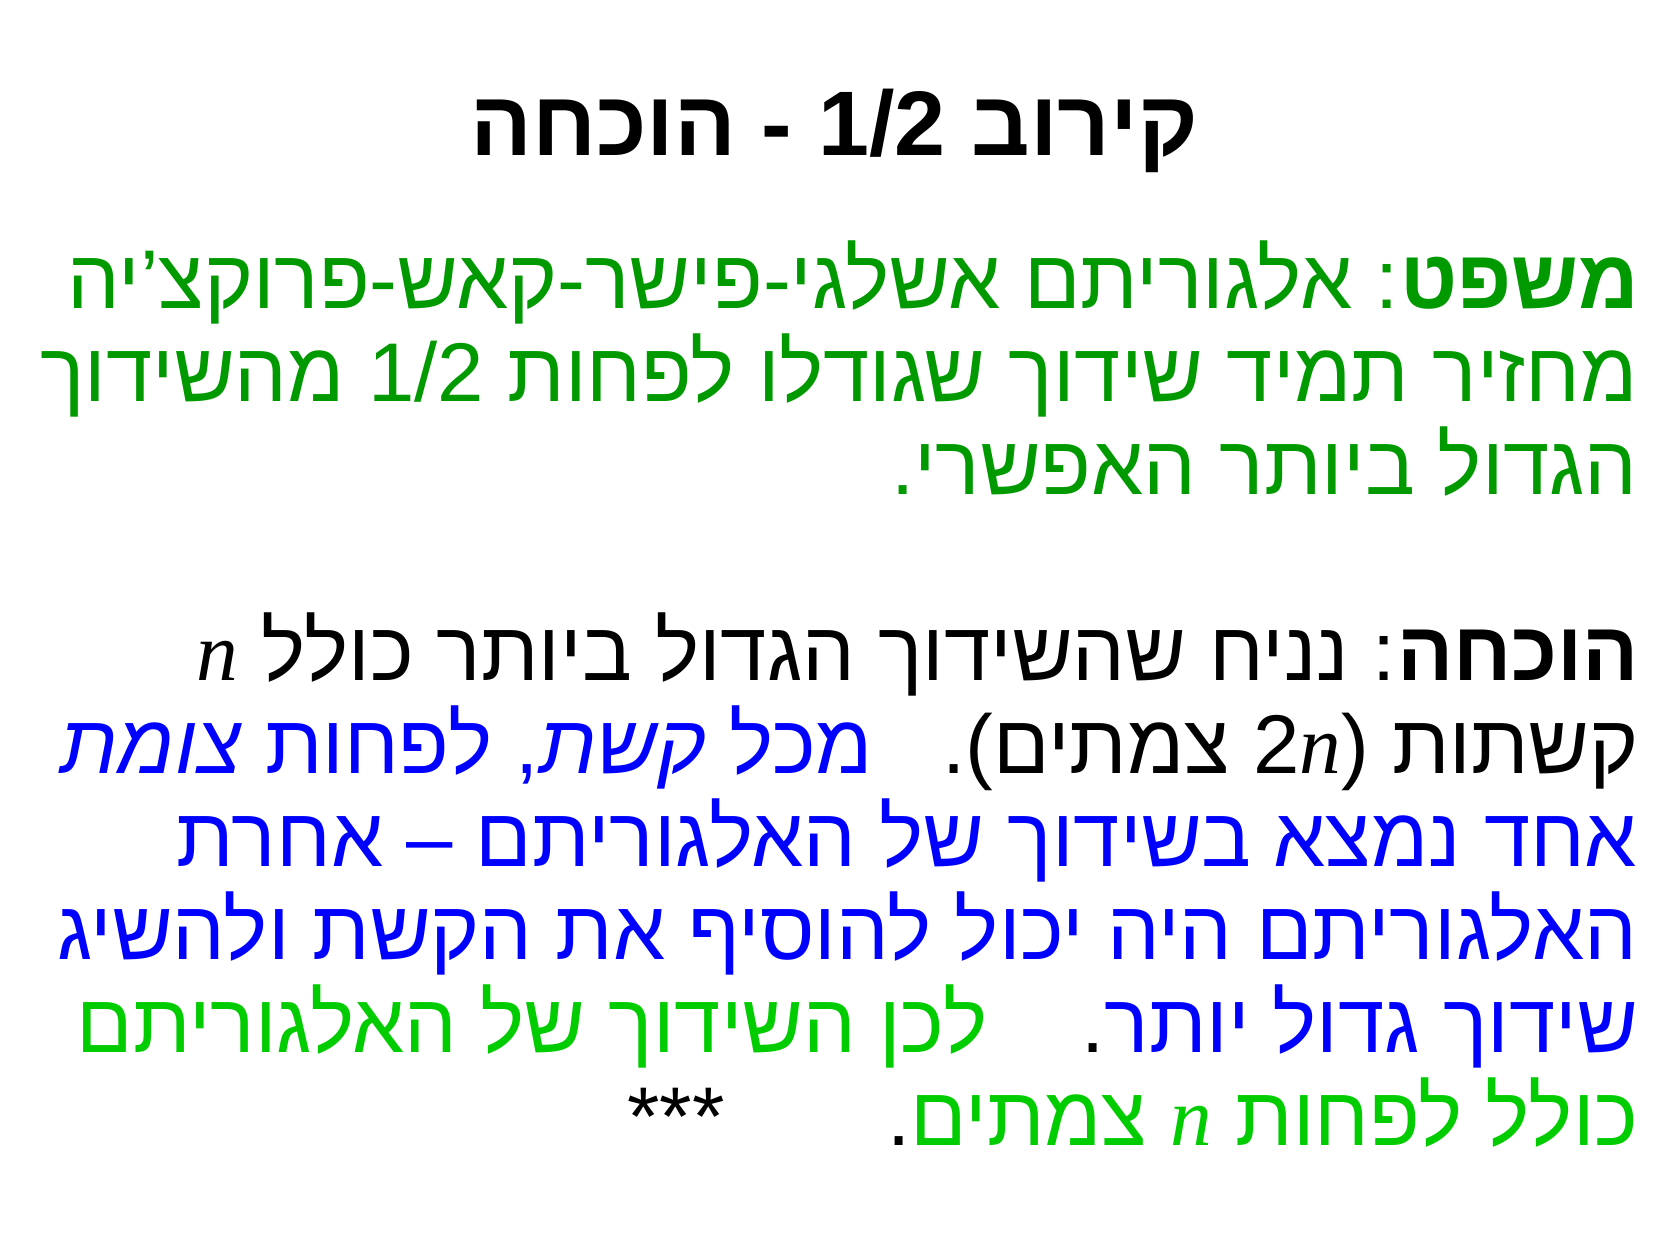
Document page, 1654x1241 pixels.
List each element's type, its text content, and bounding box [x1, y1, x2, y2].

title קירוב 1/2 - הוכחה [15, 22, 1654, 225]
text_box משפט: אלגוריתם אשלגי-פישר-קאש-פרוקצ’יה מחזיר תמיד שידוך שגודלו לפחות 1/2 מהשידוך הגדול ביותר האפשרי. הוכחה: נניח שהשידוך הגדול ביותר כולל n קשתות (2n צמתים). מכל קשת, לפחות צומת אחד נמצא בשידוך של האלגוריתם – אחרת האלגוריתם היה יכול להוסיף את הקשת ולהשיג שידוך גדול יותר. לכן השידוך של האלגוריתם כולל לפחות n צמתים. *** [0, 225, 1654, 1216]
